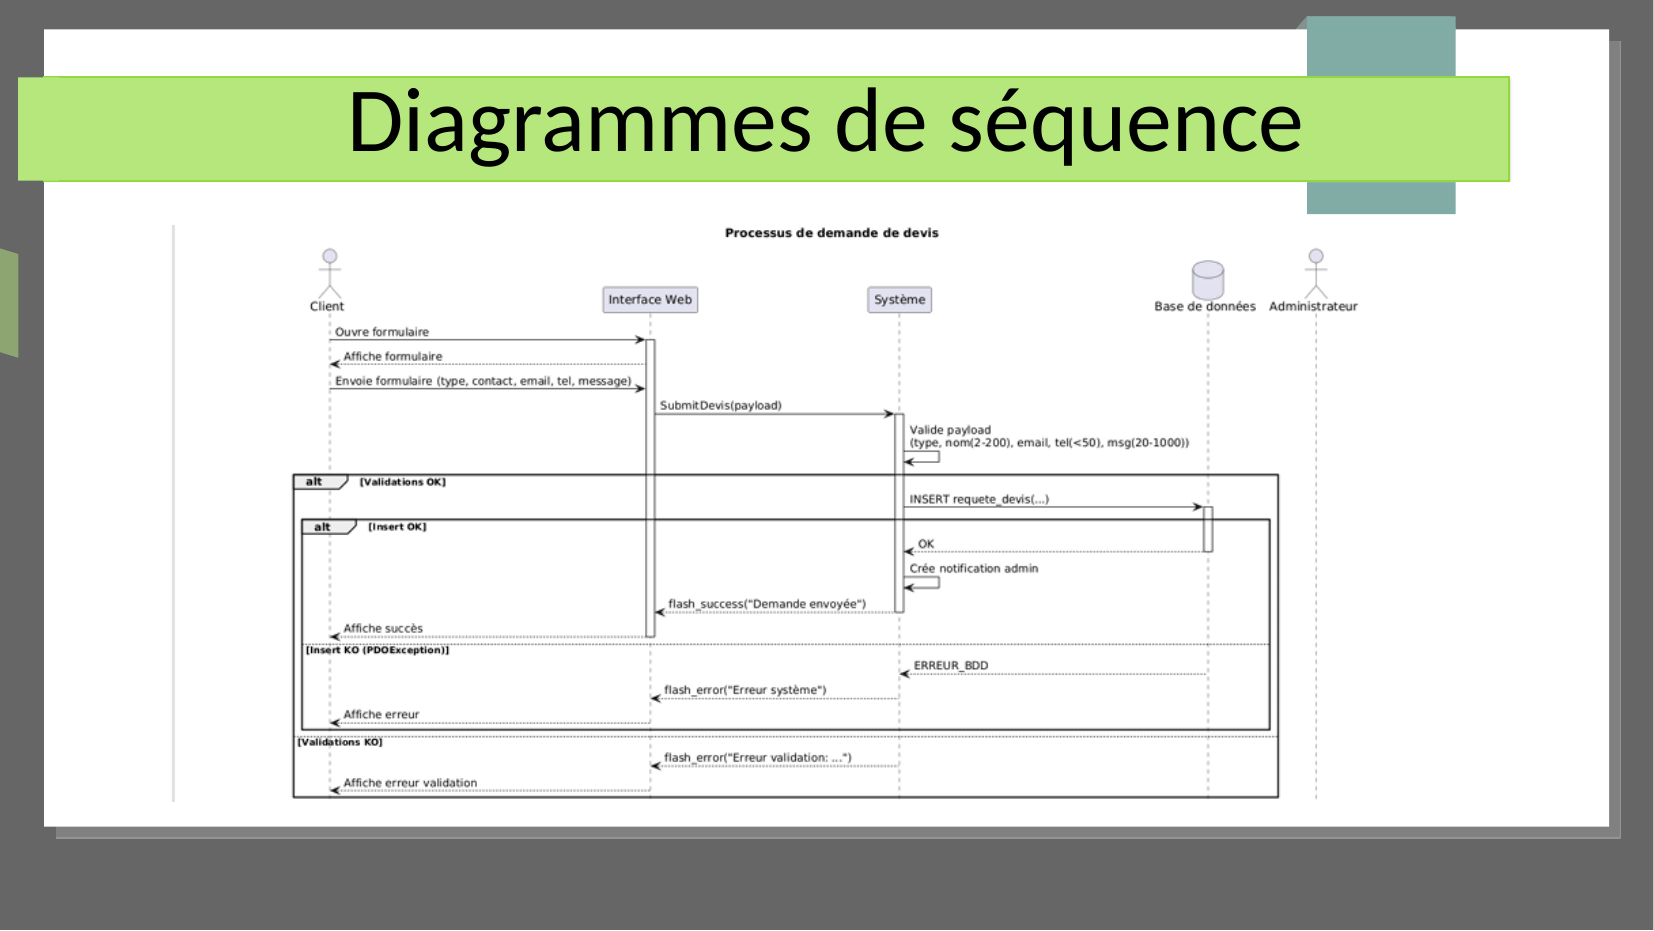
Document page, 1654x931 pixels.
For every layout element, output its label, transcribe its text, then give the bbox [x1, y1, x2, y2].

picture [171, 225, 1533, 802]
title Diagrammes de séquence [82, 37, 1571, 193]
